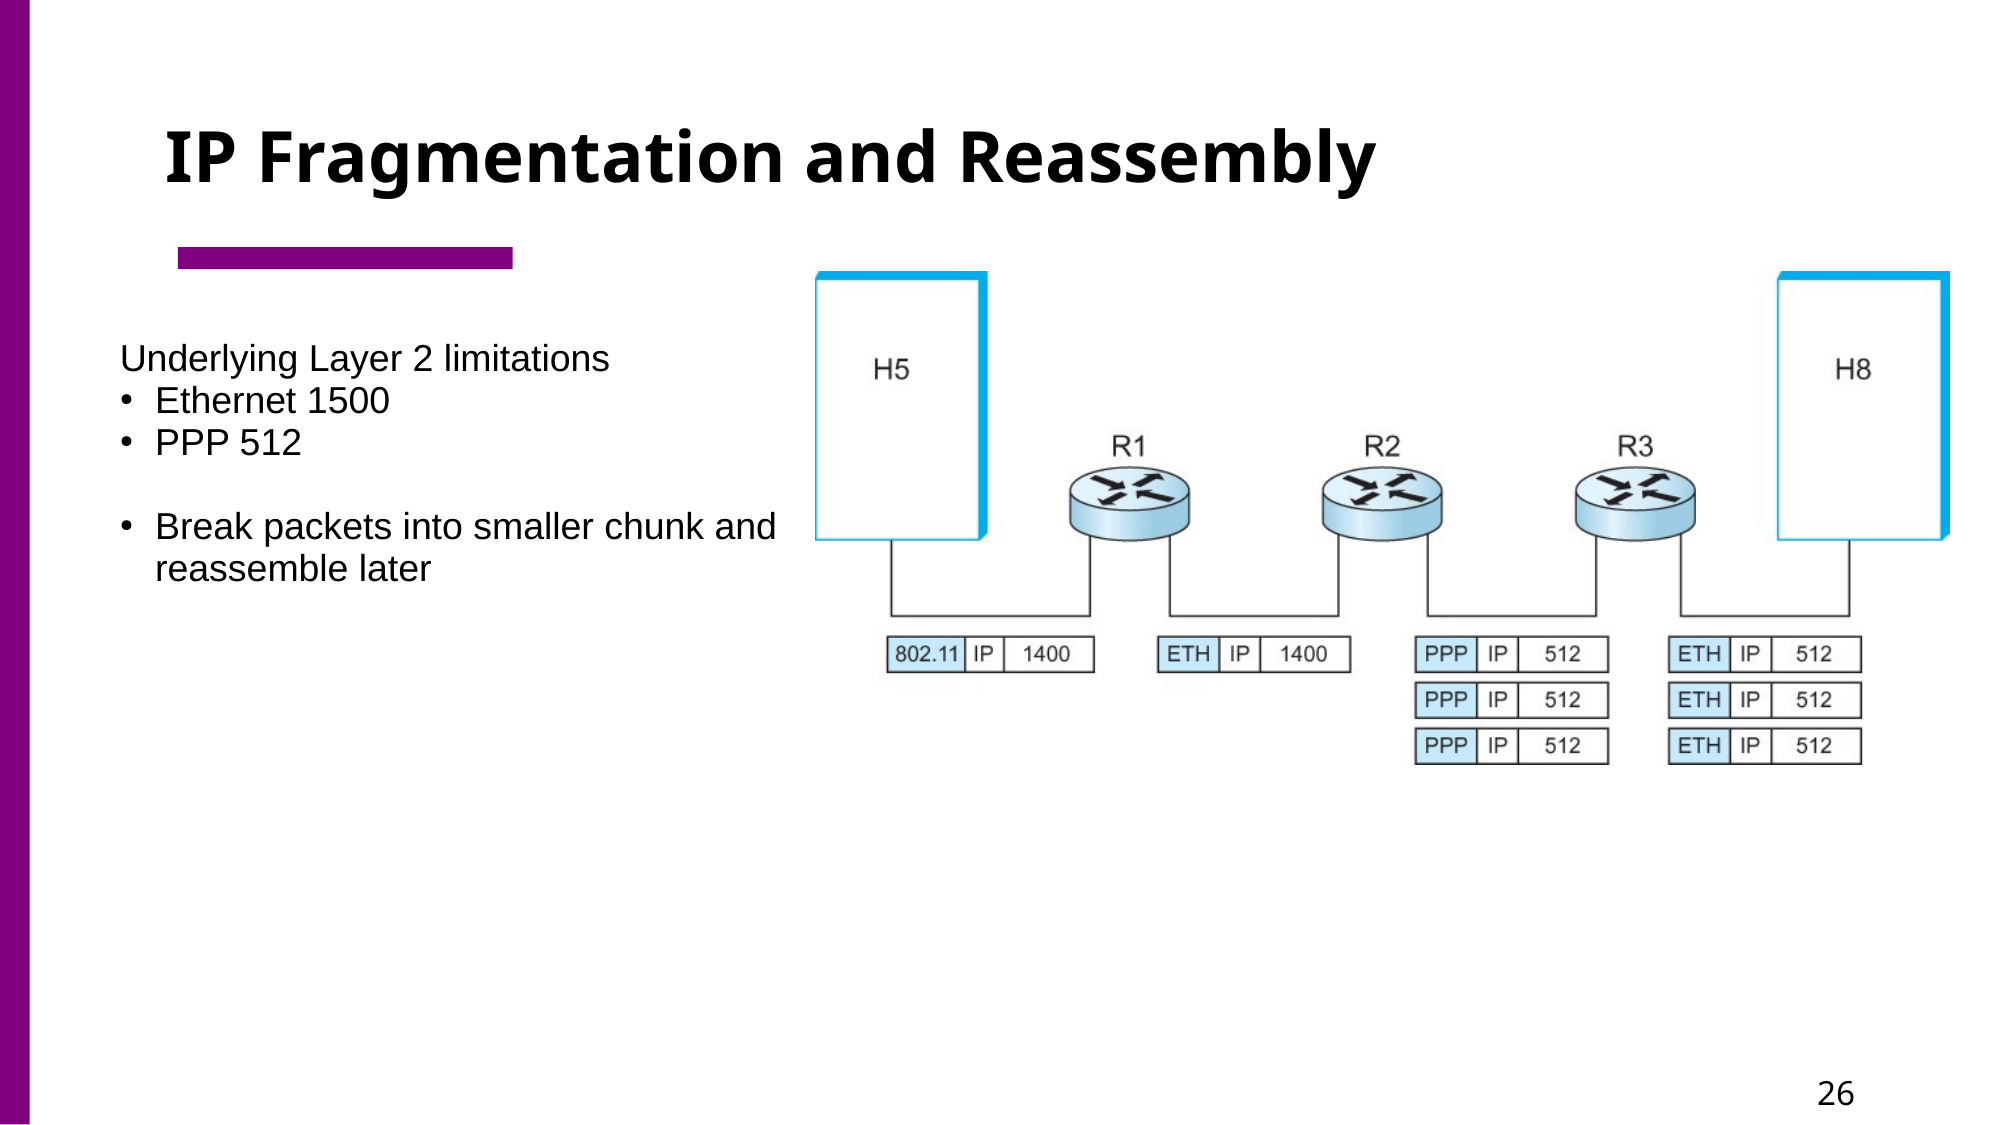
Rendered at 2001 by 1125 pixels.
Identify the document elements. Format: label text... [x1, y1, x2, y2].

picture [815, 271, 1951, 766]
text_box Underlying Layer 2 limitations Ethernet 1500 PPP 512 Break packets into smaller chunk and reassemble later [105, 329, 803, 681]
text_box IP Fragmentation and Reassembly [151, 0, 1849, 212]
